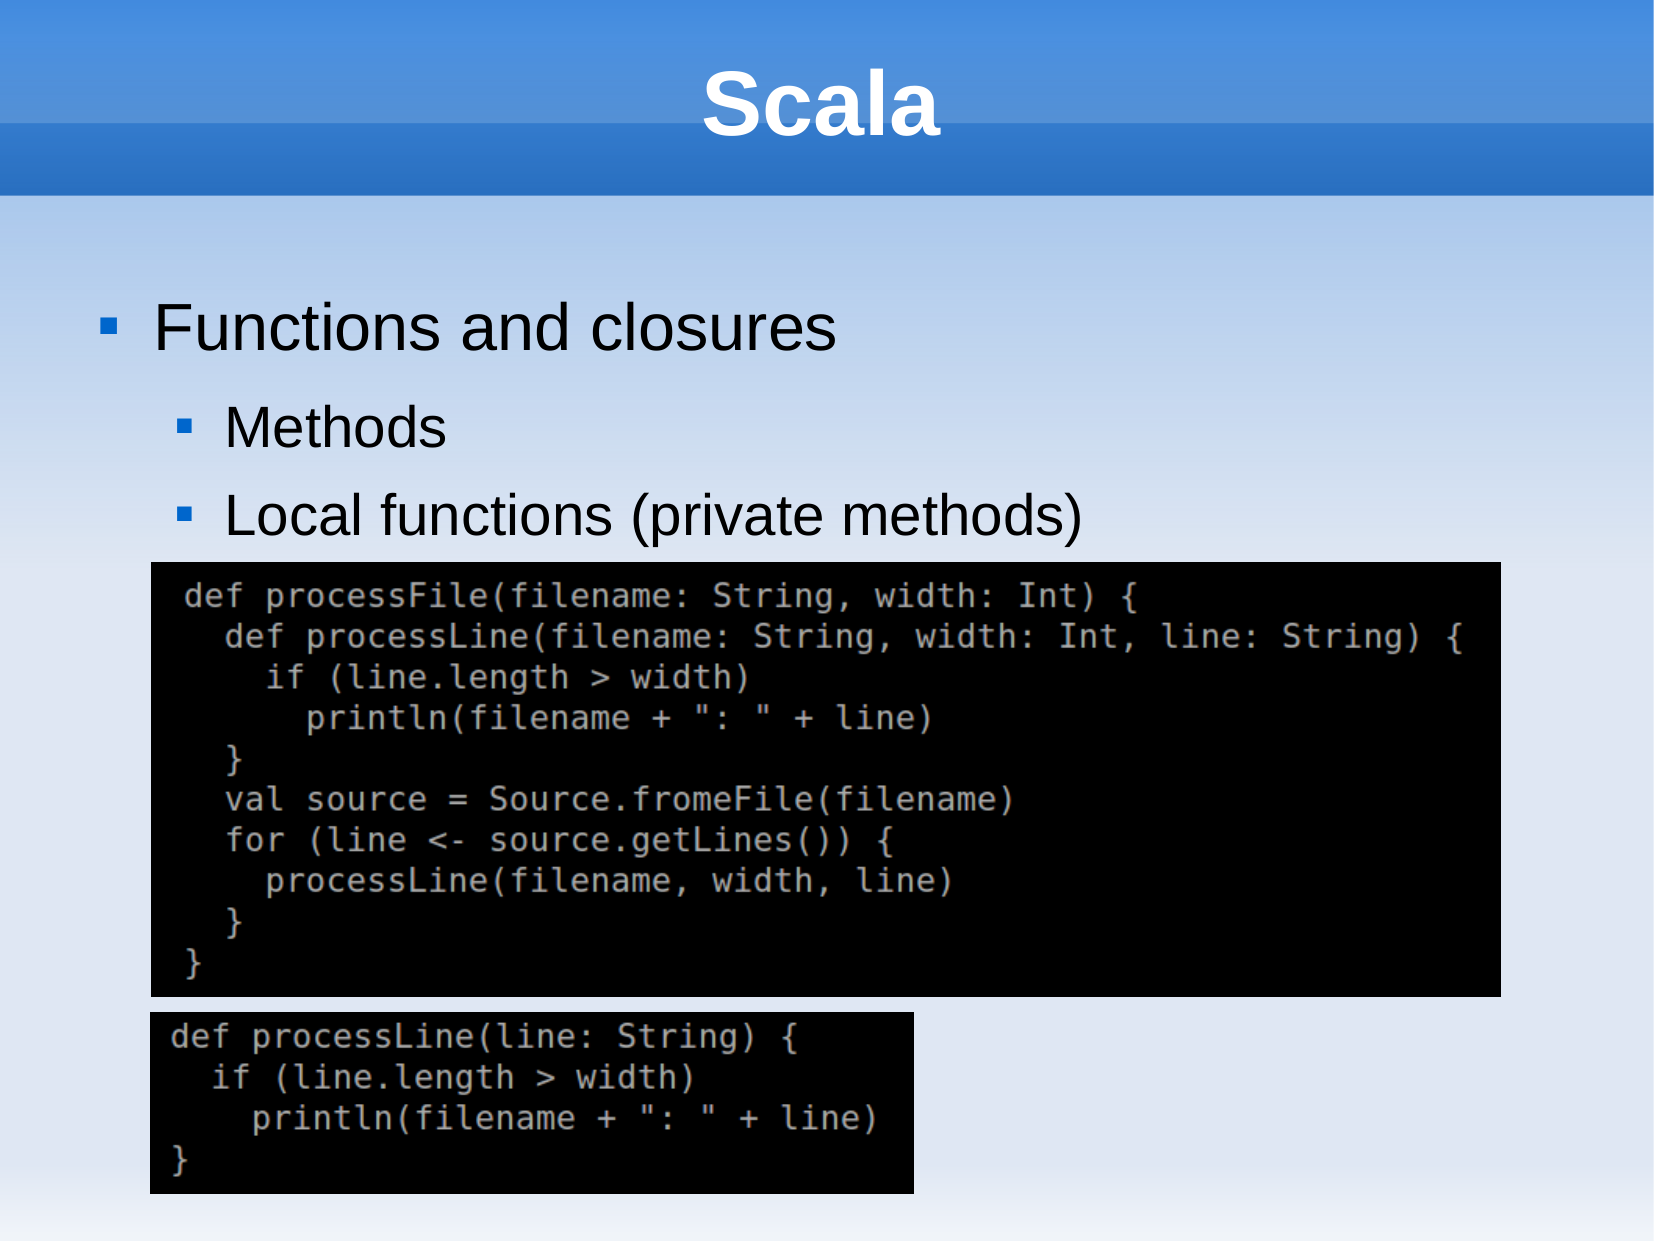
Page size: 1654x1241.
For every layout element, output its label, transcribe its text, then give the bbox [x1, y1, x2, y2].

title Scala [76, 0, 1565, 208]
list Functions and closures Methods Local functions (private methods) [82, 290, 1571, 1109]
picture [0, 0, 1654, 1241]
